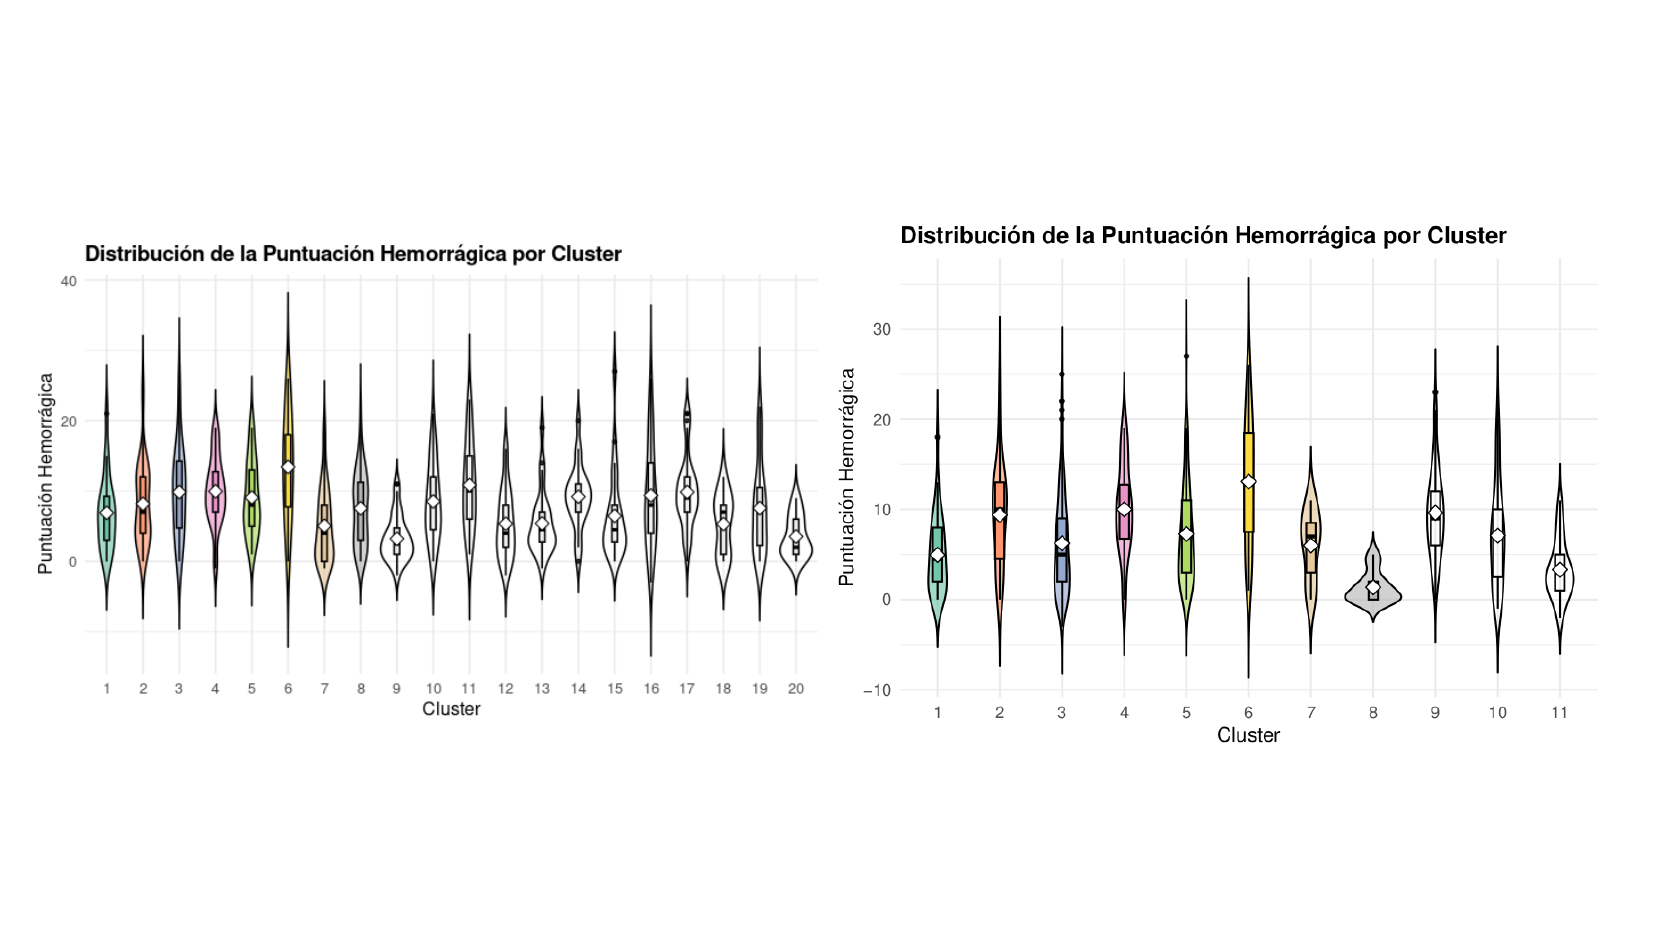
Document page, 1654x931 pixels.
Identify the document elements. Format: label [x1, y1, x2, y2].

picture [29, 206, 1625, 751]
